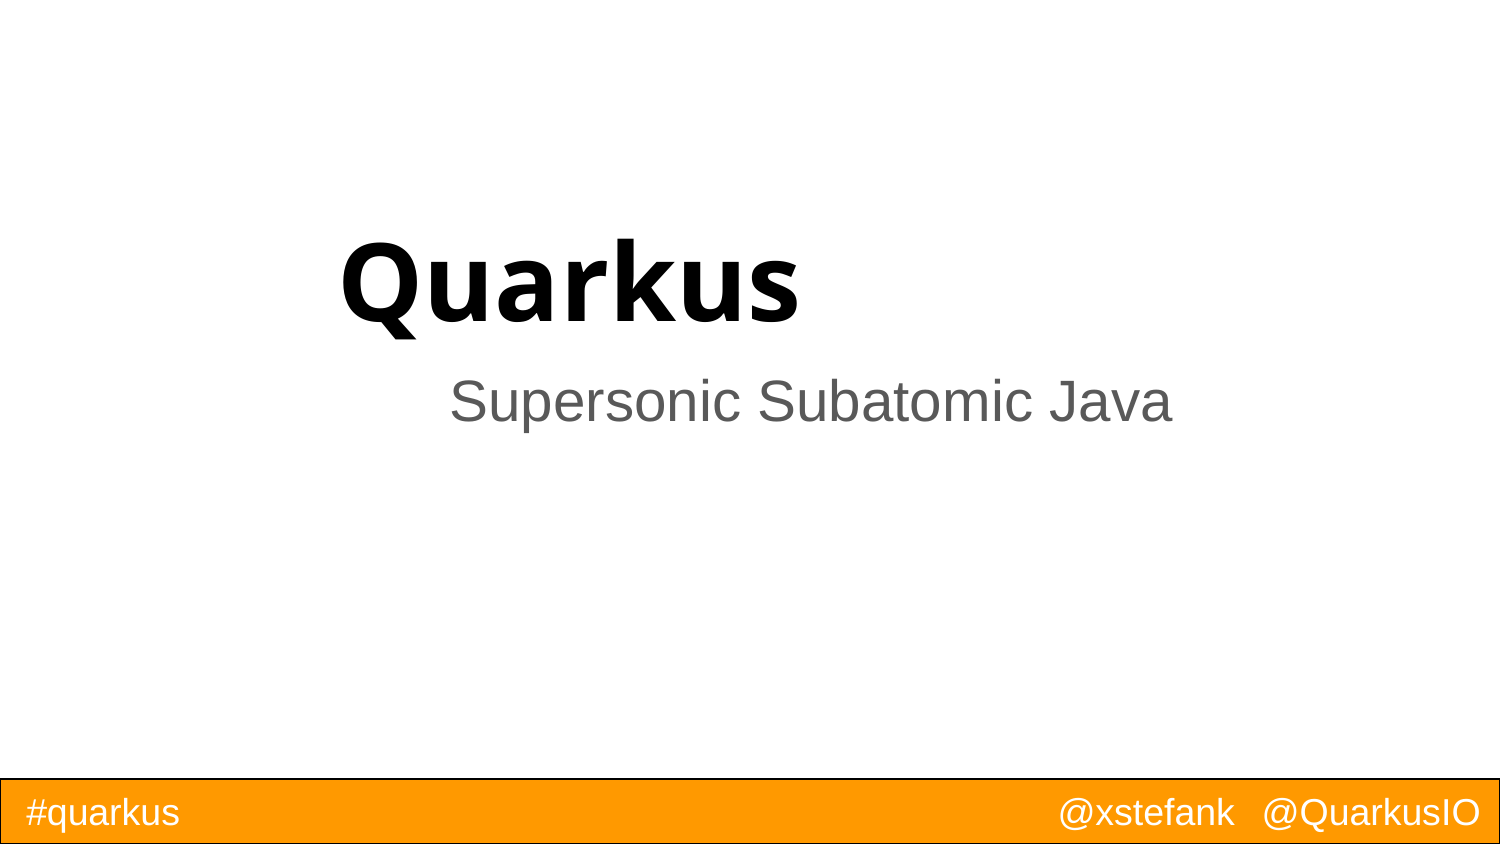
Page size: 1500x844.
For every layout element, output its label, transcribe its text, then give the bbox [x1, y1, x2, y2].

subtitle Supersonic Subatomic Java [112, 347, 1500, 478]
text_box [0, 779, 1500, 844]
title Quarkus [0, 21, 1269, 359]
text_box @QuarkusIO [1246, 772, 1500, 838]
text_box #quarkus [11, 772, 236, 838]
text_box @xstefank [1042, 772, 1246, 838]
